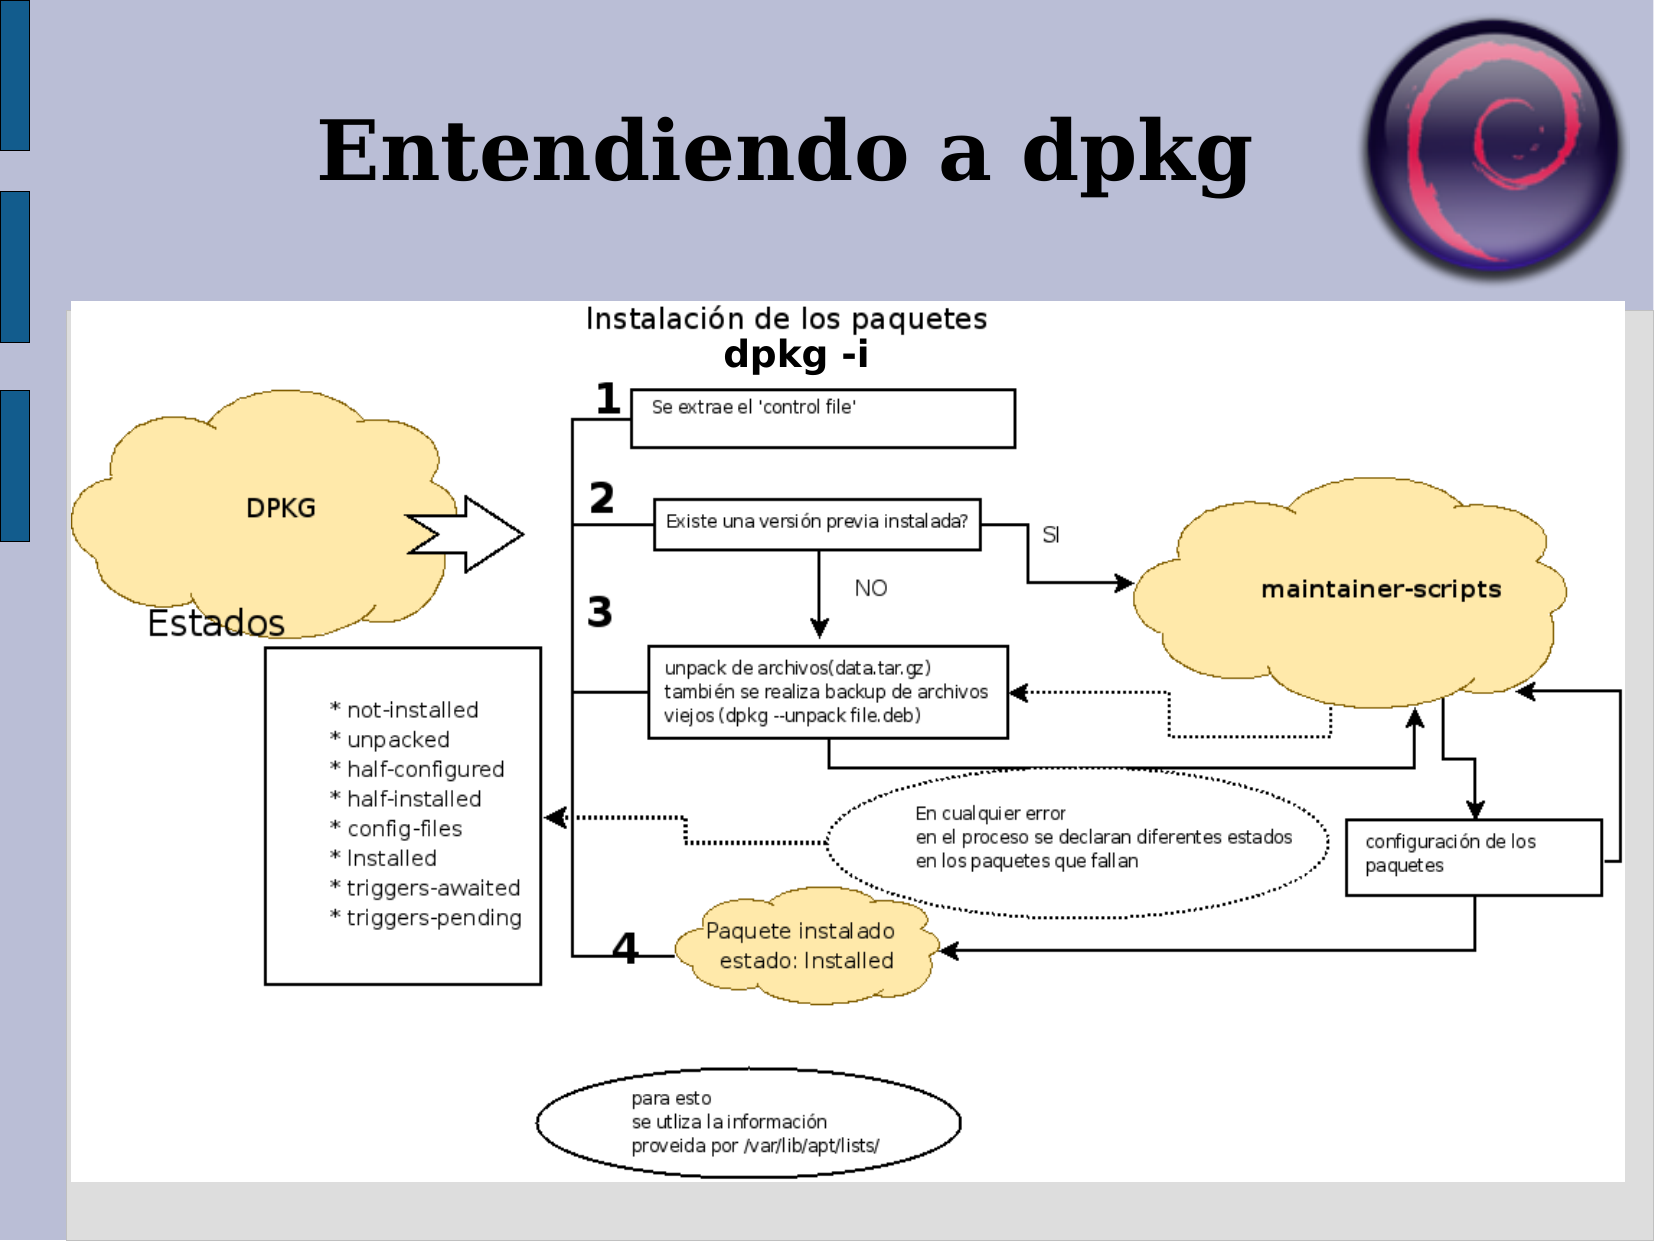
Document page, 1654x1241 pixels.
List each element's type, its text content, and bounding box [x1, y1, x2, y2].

picture [71, 5, 1630, 1182]
text_box dpkg -i [708, 325, 886, 384]
text_box Entendiendo a dpkg [17, 94, 1554, 306]
